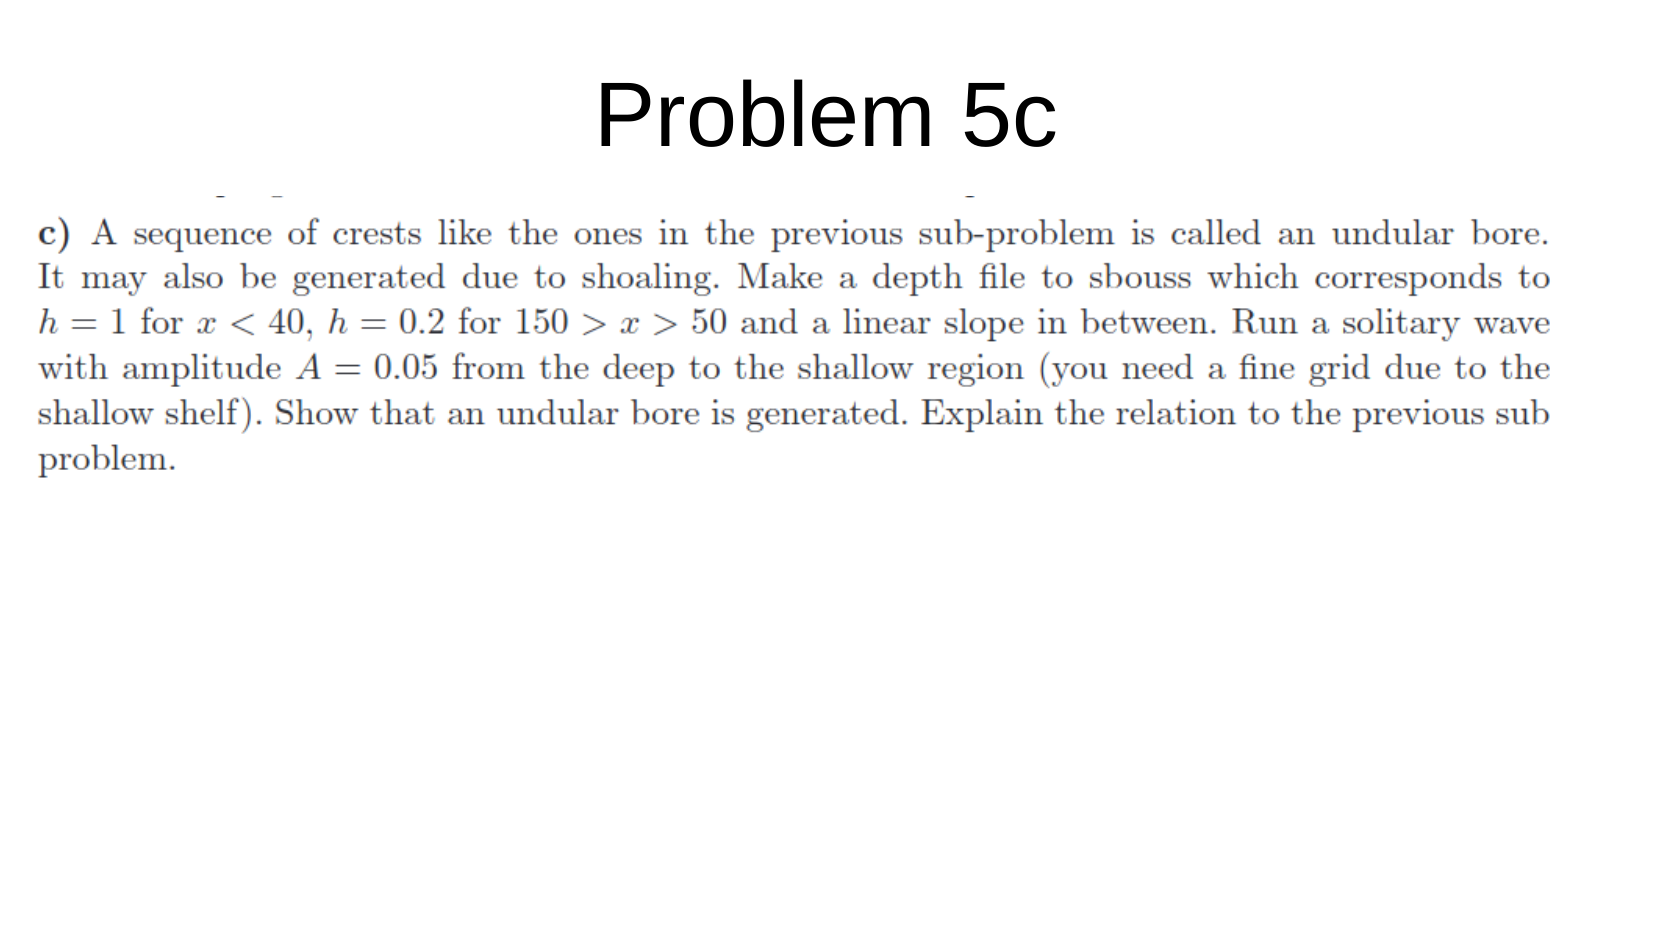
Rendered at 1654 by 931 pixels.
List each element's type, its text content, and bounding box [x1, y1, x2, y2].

picture [15, 196, 1600, 496]
title Problem 5c [82, 37, 1571, 193]
